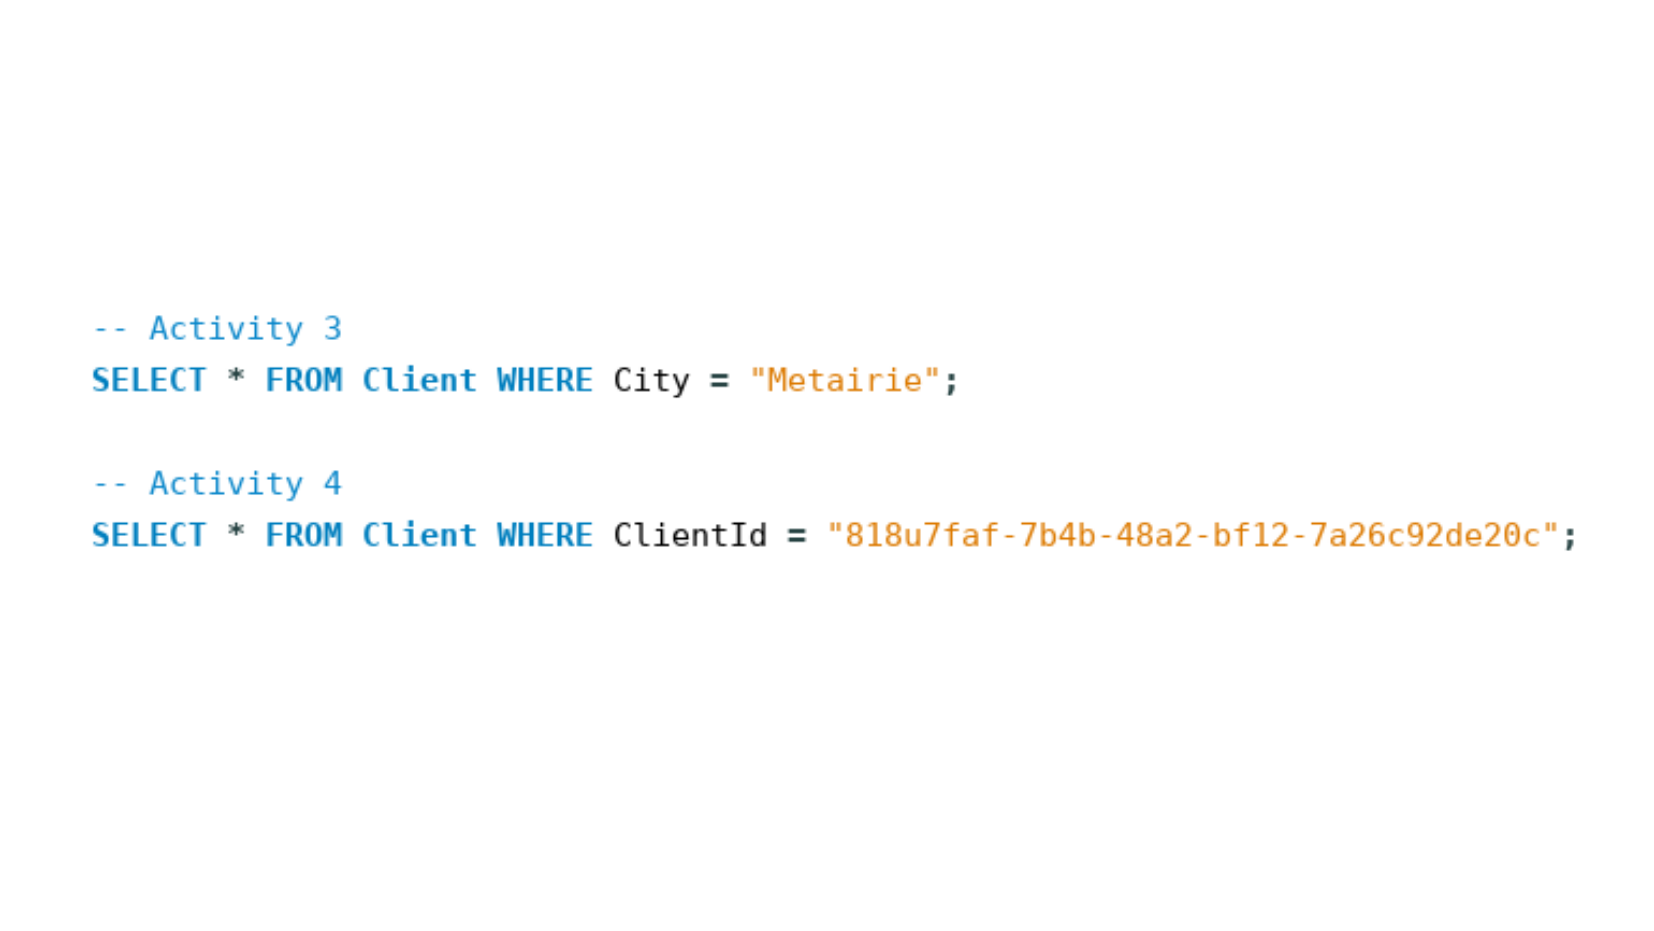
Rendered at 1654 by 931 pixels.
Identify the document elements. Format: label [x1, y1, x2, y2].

picture [66, 284, 1589, 579]
